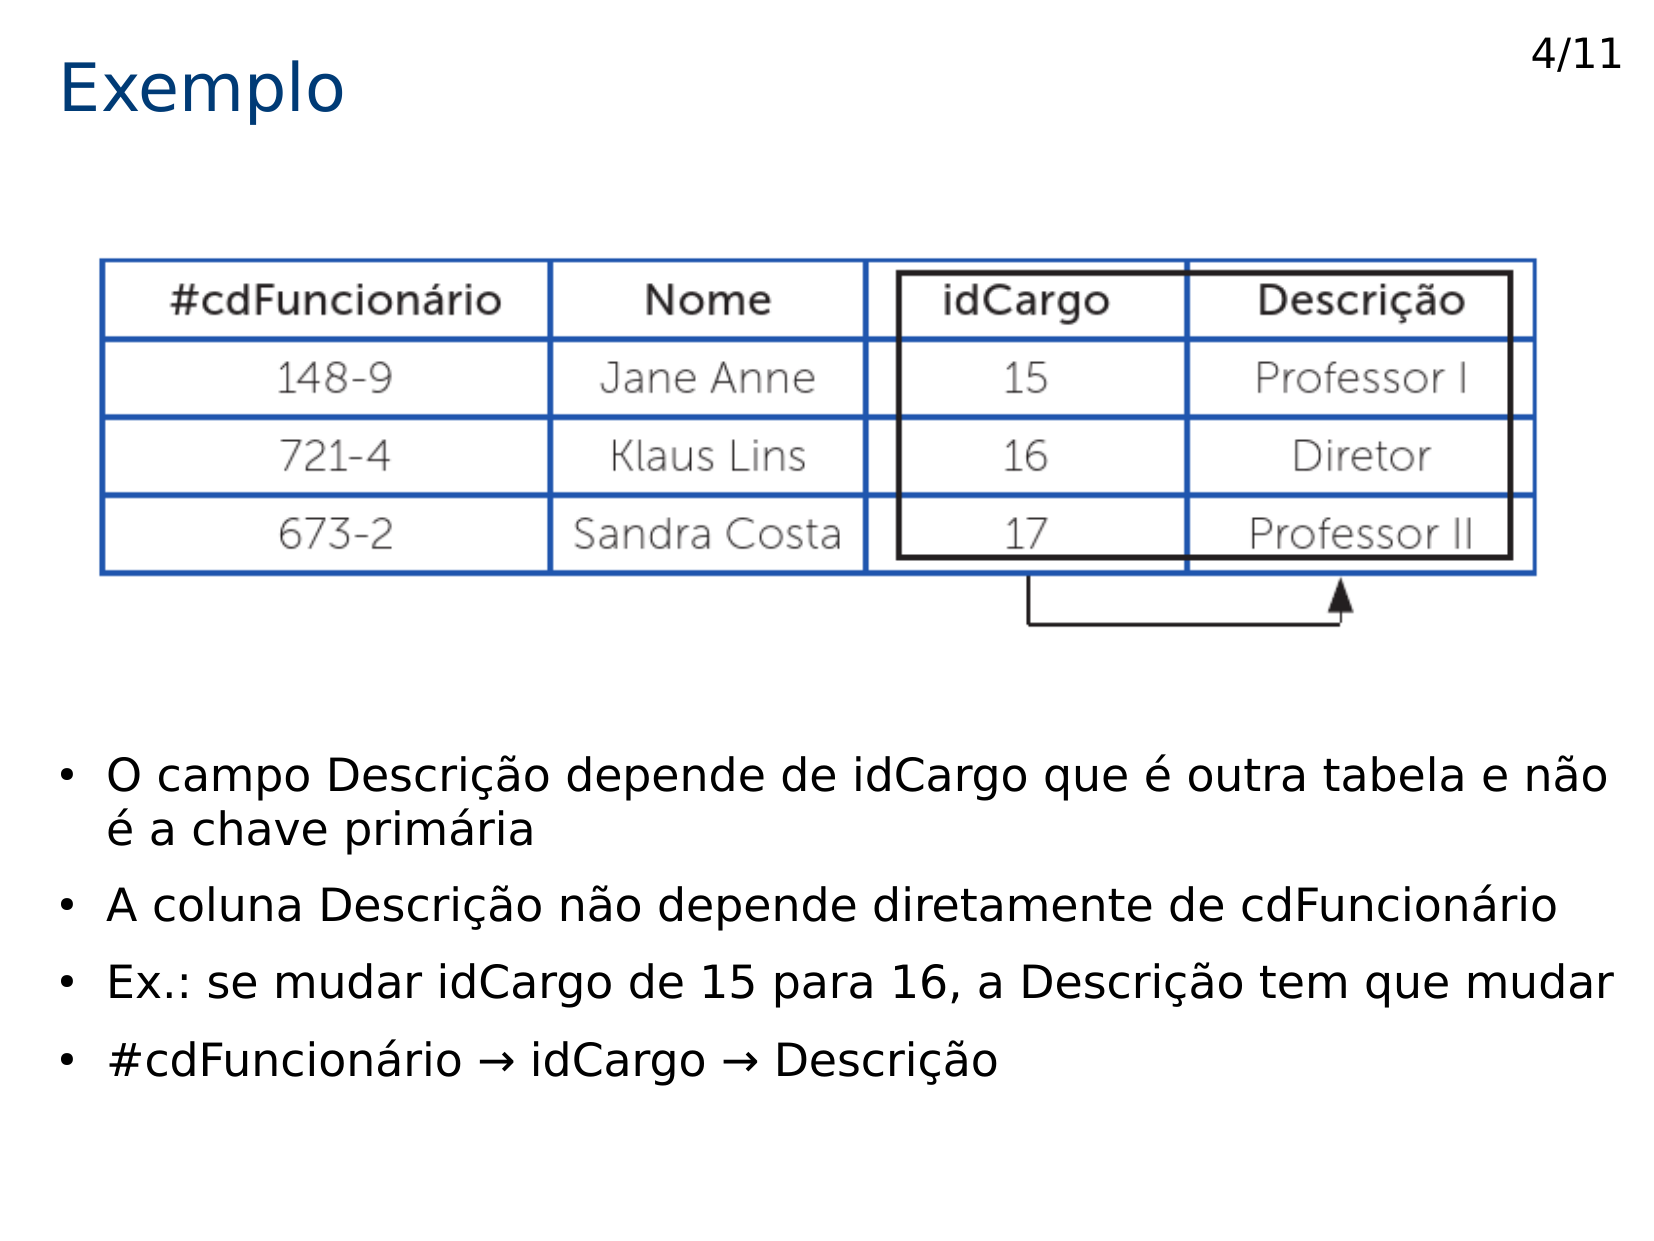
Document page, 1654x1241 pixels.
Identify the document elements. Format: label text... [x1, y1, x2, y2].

list O campo Descrição depende de idCargo que é outra tabela e não é a chave primária A coluna Descrição não depende diretamente de cdFuncionário Ex.: se mudar idCargo de 15 para 16, a Descrição tem que mudar #cdFuncionário → idCargo → Descrição [59, 749, 1625, 1211]
title Exemplo [59, 29, 1506, 148]
picture [96, 251, 1543, 634]
